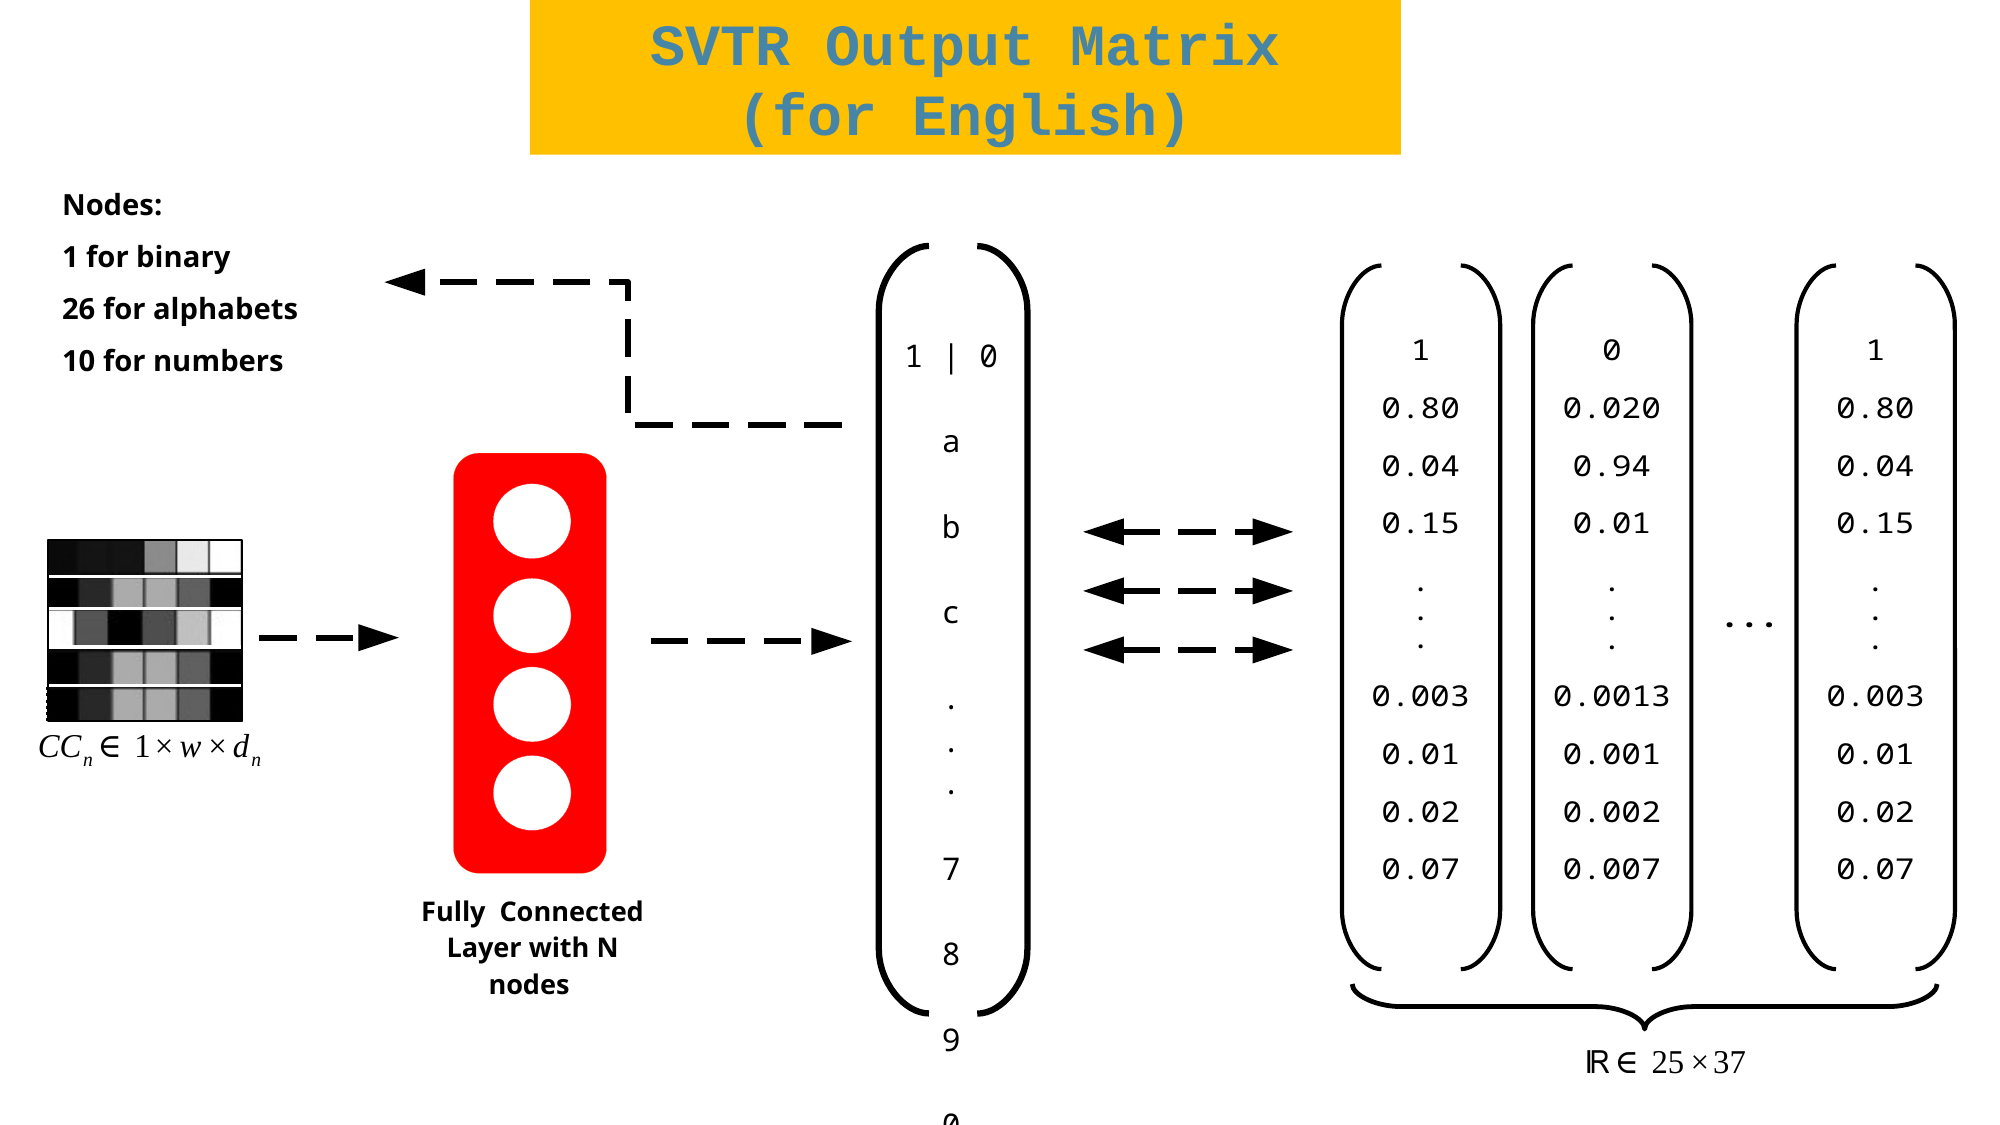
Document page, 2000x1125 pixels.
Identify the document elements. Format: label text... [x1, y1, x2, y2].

text_box Nodes: 1 for binary 26 for alphabets 10 for numbers [47, 177, 385, 351]
picture [453, 453, 607, 874]
picture [1339, 263, 1958, 972]
chart [1577, 1044, 1755, 1082]
chart [29, 728, 269, 771]
text_box SVTR Output Matrix (for English) [529, 0, 1401, 155]
picture [49, 649, 241, 684]
text_box 1 | 0 a b c . . . 7 8 9 0 [889, 326, 1022, 936]
text_box Fully Connected Layer with N nodes [406, 885, 662, 981]
picture [49, 578, 241, 607]
picture [49, 541, 241, 575]
picture [49, 610, 241, 646]
picture [49, 687, 241, 720]
